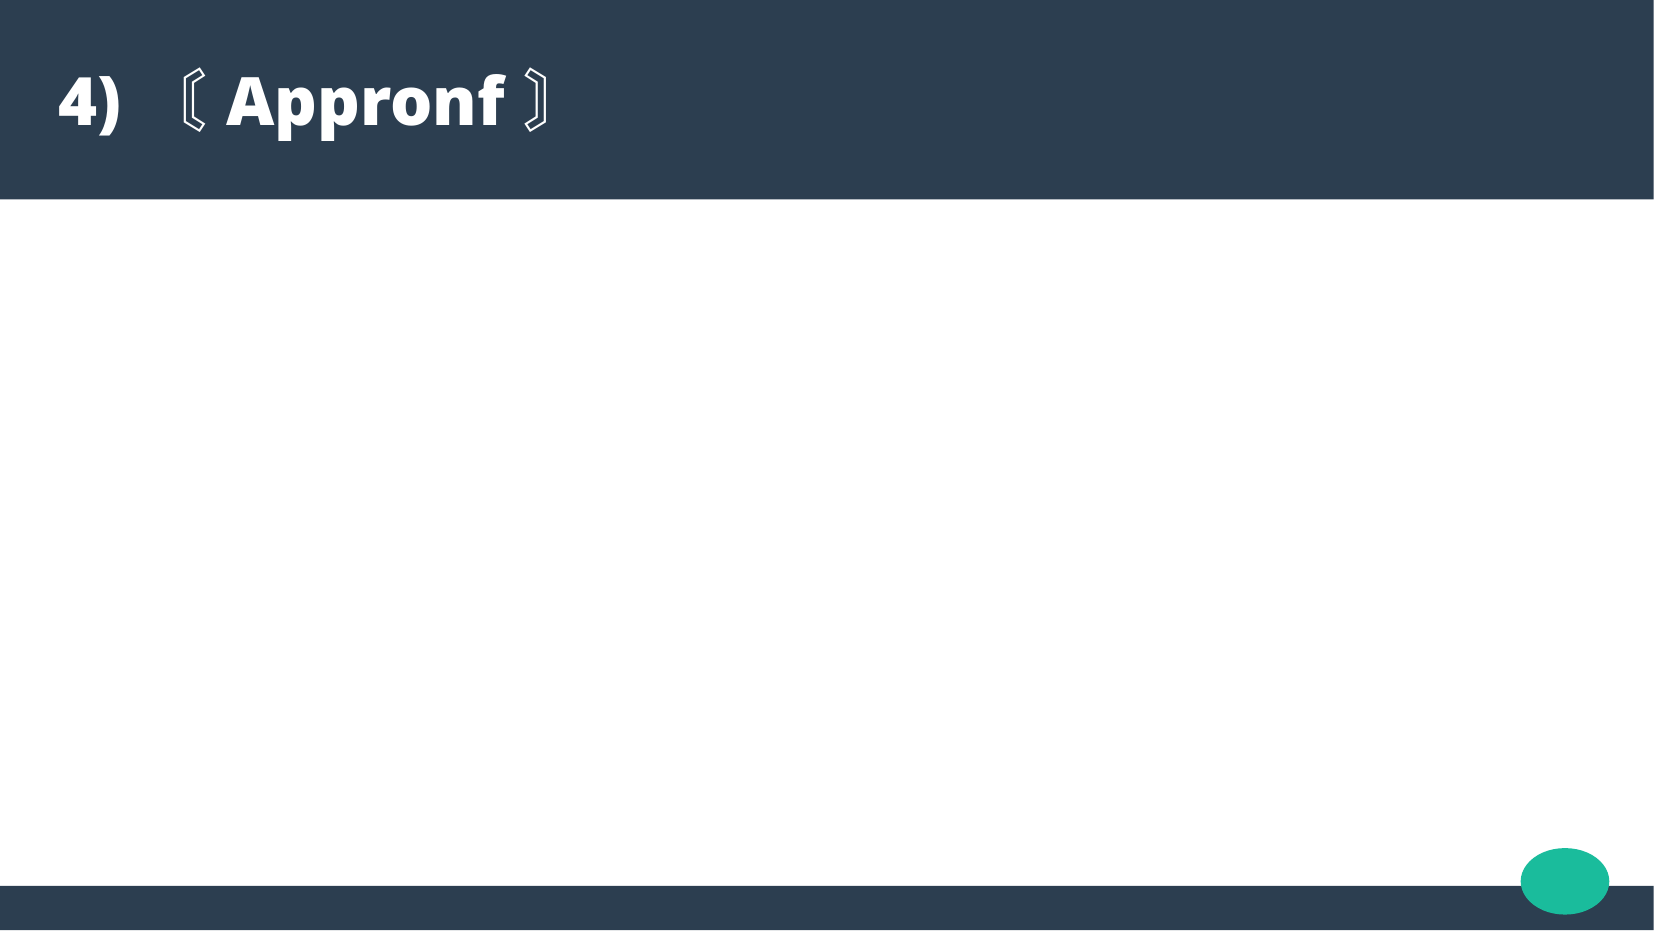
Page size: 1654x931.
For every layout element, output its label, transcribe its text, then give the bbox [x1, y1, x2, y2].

title 4)〘Appronf〙 [59, 37, 1595, 156]
